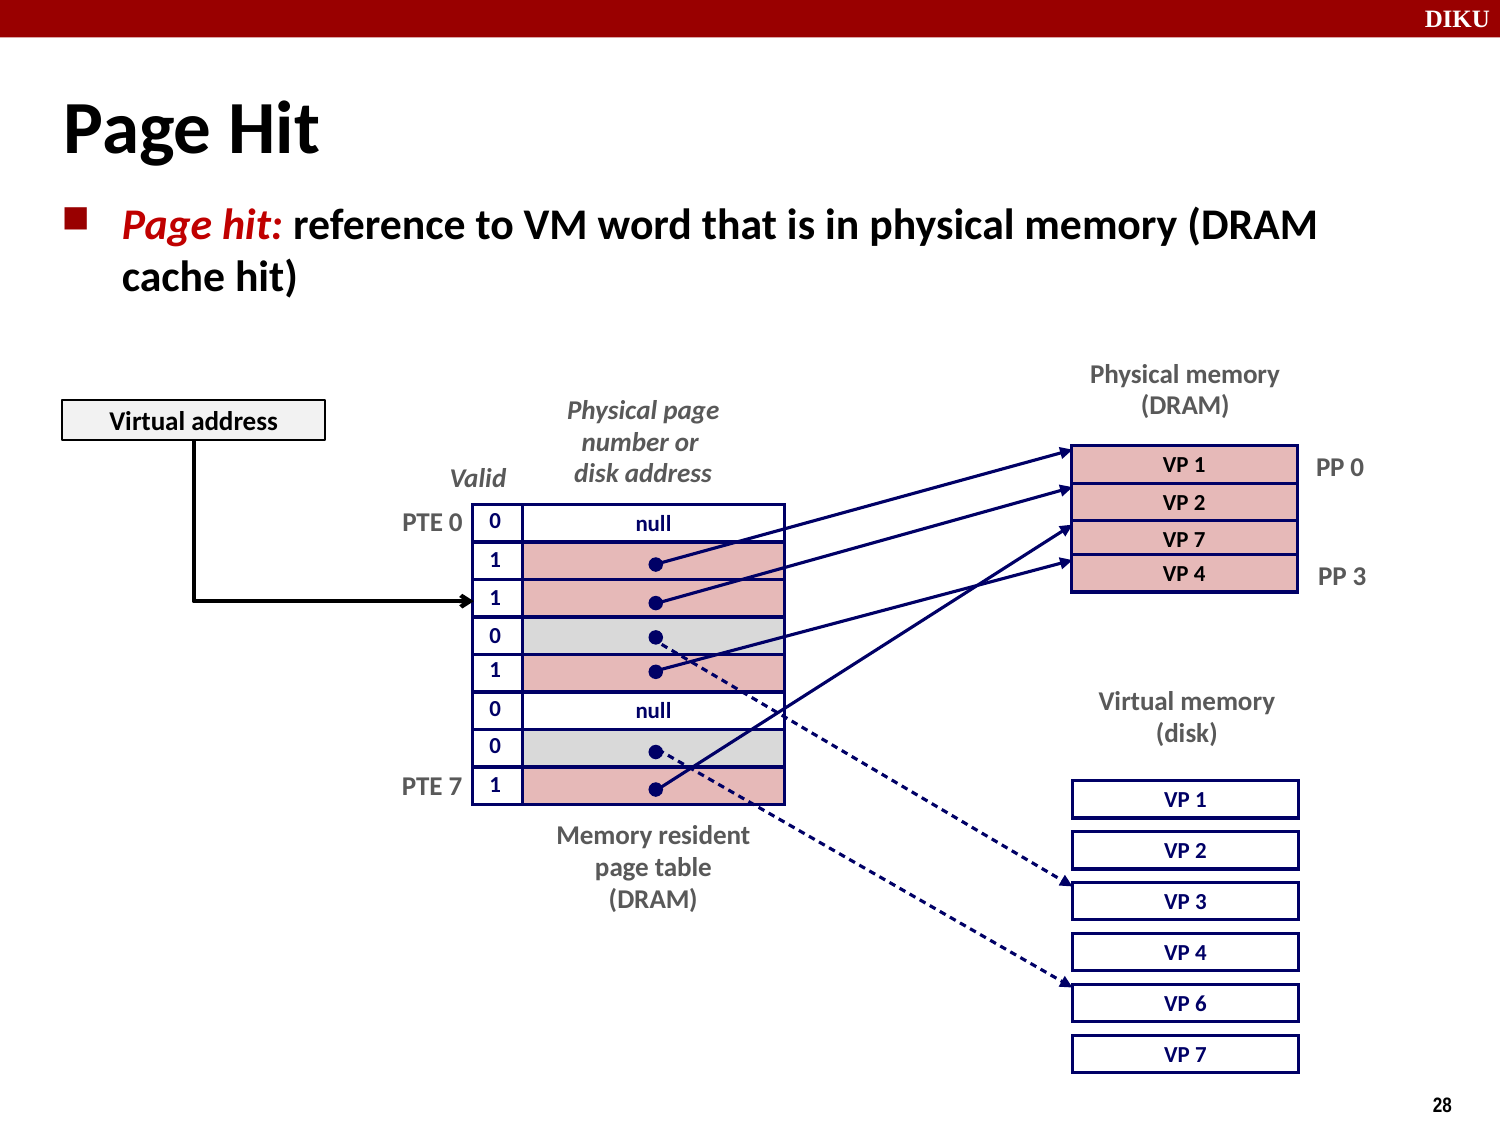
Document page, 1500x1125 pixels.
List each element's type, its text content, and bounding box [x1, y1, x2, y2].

text_box Page Hit [48, 59, 1408, 188]
text_box null [747, 531, 785, 542]
text_box null [756, 711, 785, 730]
text_box VP 7 [1072, 1035, 1299, 1073]
text_box null [524, 504, 785, 542]
text_box VP 6 [1072, 984, 1299, 1022]
text_box PTE 0 [373, 493, 478, 549]
text_box Valid [434, 454, 548, 510]
text_box 0 [474, 627, 519, 648]
text_box VP 7 [1071, 521, 1298, 554]
text_box 0 [474, 687, 519, 724]
text_box VP 3 [1072, 882, 1299, 920]
text_box Memory resident page table (DRAM) [518, 811, 788, 945]
text_box Page hit: reference to VM word that is in physical memory (DRAM cache hit) [50, 188, 1414, 288]
text_box null [524, 693, 785, 730]
text_box VP 2 [1071, 484, 1298, 521]
text_box 0 [478, 499, 519, 537]
text_box Physical memory (DRAM) [1053, 350, 1318, 445]
text_box 1 [474, 648, 519, 687]
text_box Virtual memory (disk) [1063, 677, 1311, 772]
text_box VP 1 [1072, 780, 1299, 819]
text_box VP 1 [1071, 445, 1298, 484]
text_box PP 0 [1295, 439, 1385, 495]
text_box 1 [474, 576, 519, 627]
text_box PTE 7 [372, 758, 478, 814]
text_box VP 4 [1072, 933, 1299, 971]
text_box 1 [474, 537, 519, 576]
text_box VP 2 [1072, 831, 1299, 869]
text_box PP 3 [1297, 548, 1387, 604]
text_box VP 4 [1071, 554, 1297, 593]
text_box [524, 542, 785, 693]
text_box Physical page number or disk address [534, 374, 752, 509]
text_box [524, 730, 785, 805]
text_box Virtual address [62, 399, 325, 440]
text_box 0 [474, 724, 519, 775]
text_box 1 [478, 775, 519, 814]
